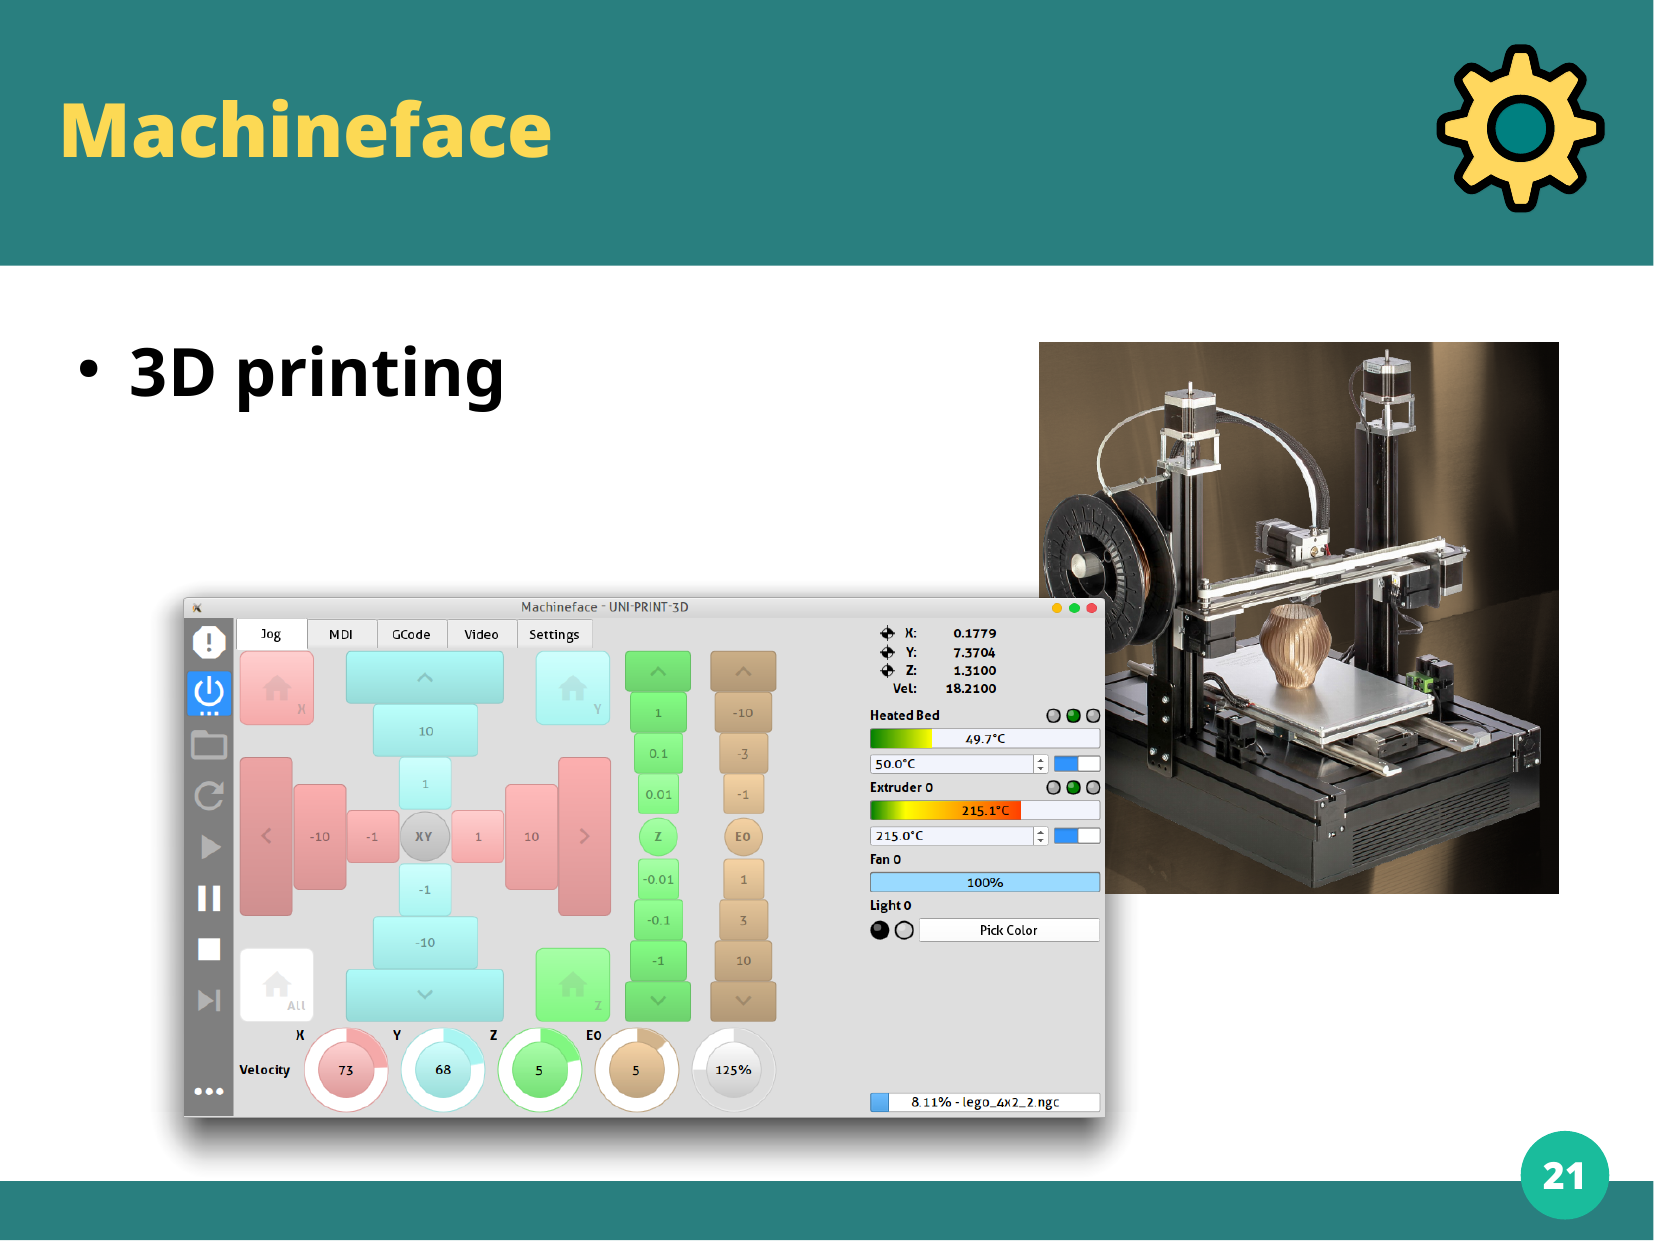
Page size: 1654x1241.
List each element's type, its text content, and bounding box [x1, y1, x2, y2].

picture [118, 342, 1559, 1191]
list 3D printing [59, 324, 1595, 1152]
title Machineface [59, 49, 1595, 207]
